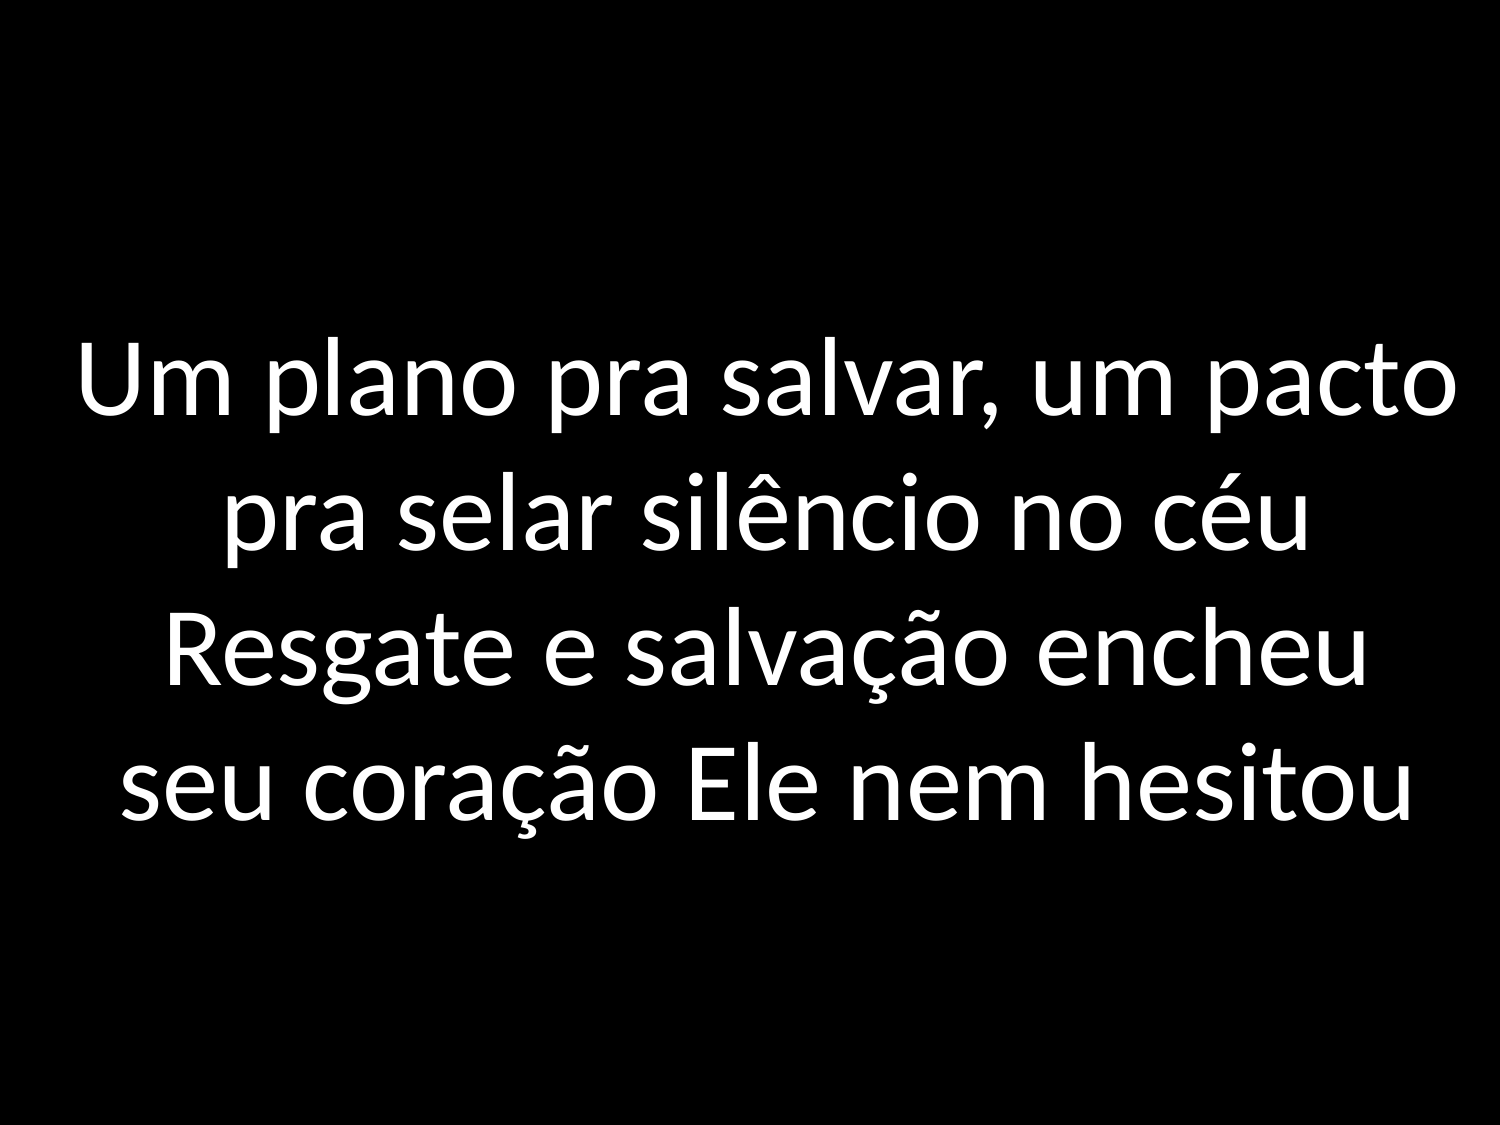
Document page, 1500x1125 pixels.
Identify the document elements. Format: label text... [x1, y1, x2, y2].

title Um plano pra salvar, um pacto pra selar silêncio no céu Resgate e salvação encheu seu coração Ele nem hesitou [58, 45, 1477, 1102]
